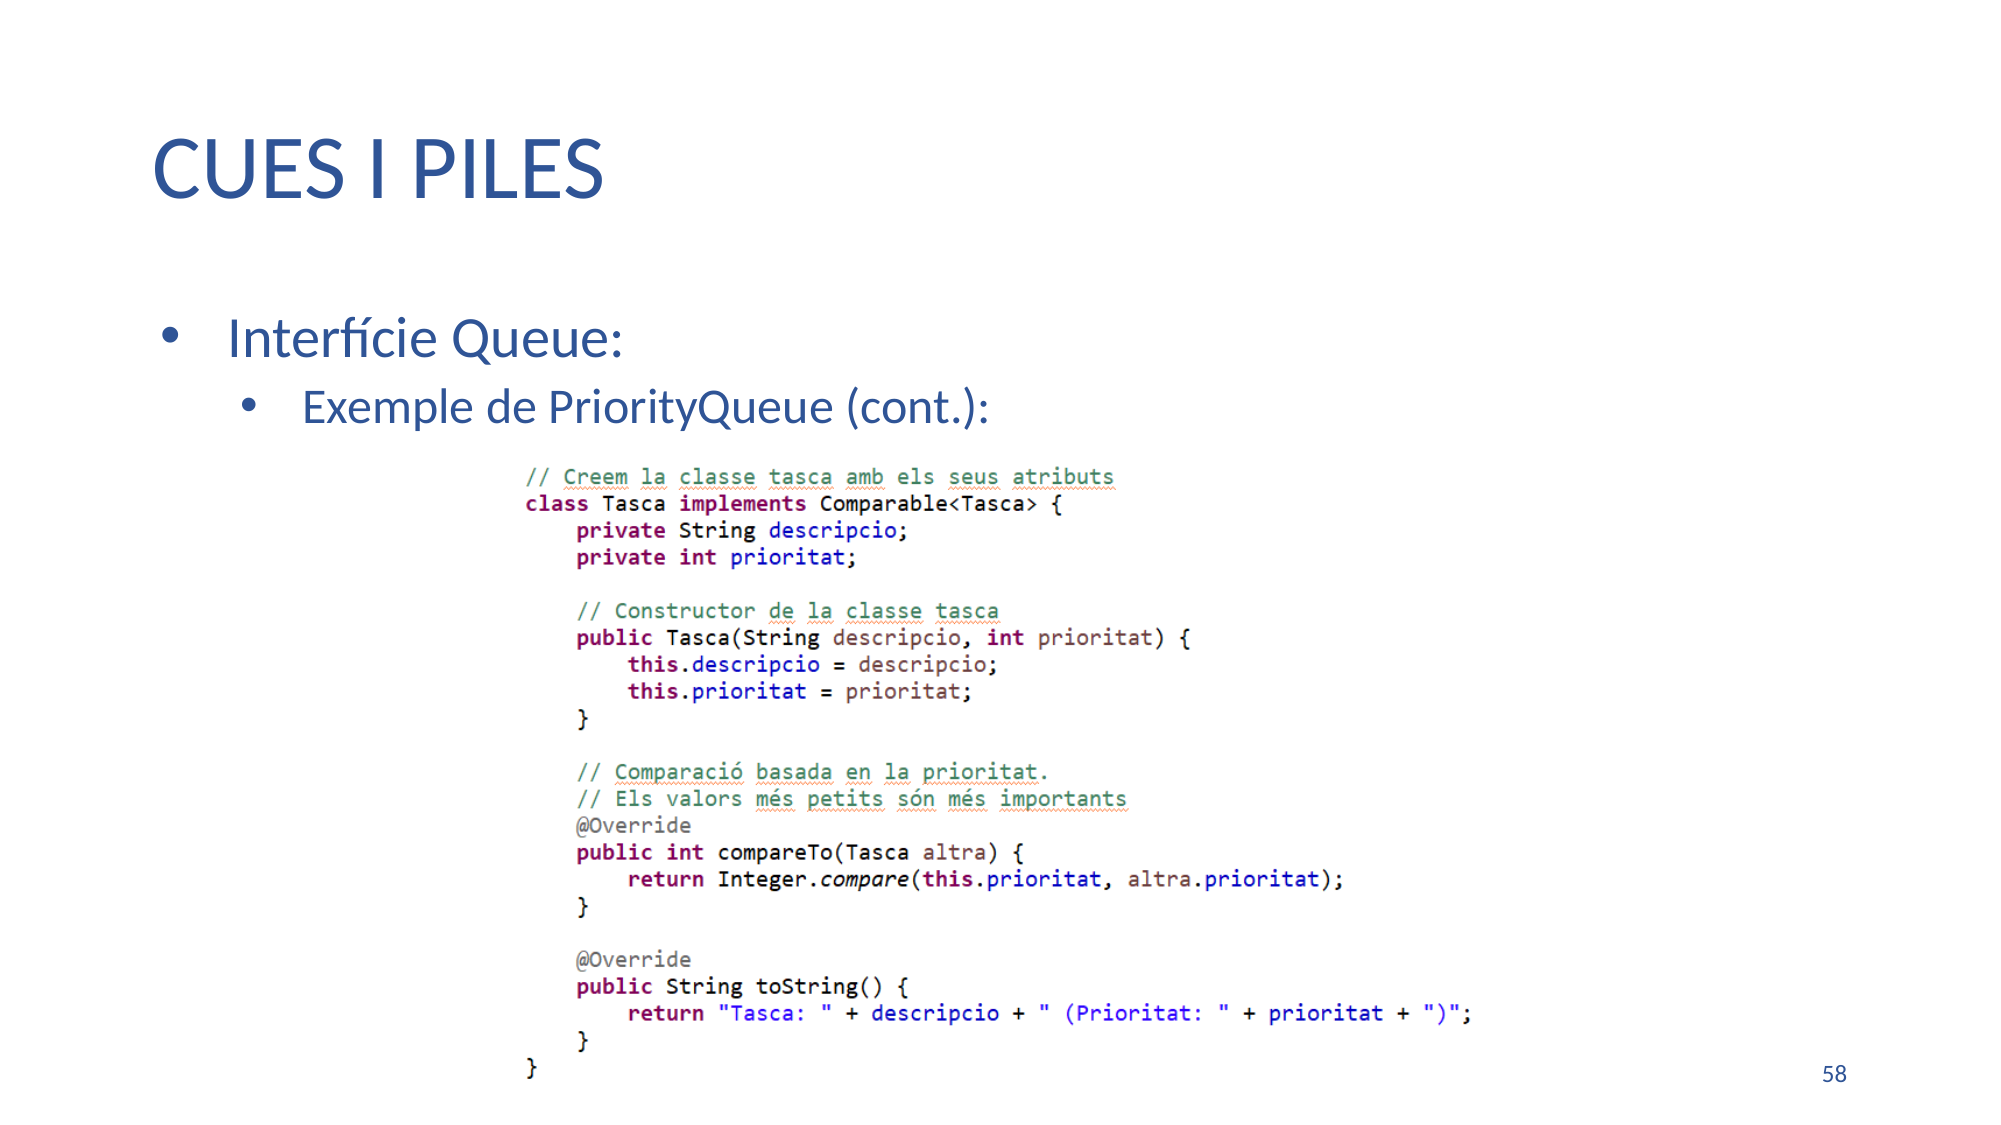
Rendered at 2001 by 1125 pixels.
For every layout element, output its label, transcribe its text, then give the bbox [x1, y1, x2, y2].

picture [524, 462, 1476, 1086]
title CUES I PILES [137, 59, 1863, 278]
list Interfície Queue: Exemple de PriorityQueue (cont.): [137, 299, 1863, 1014]
slide_number <number> [1412, 1042, 1863, 1103]
